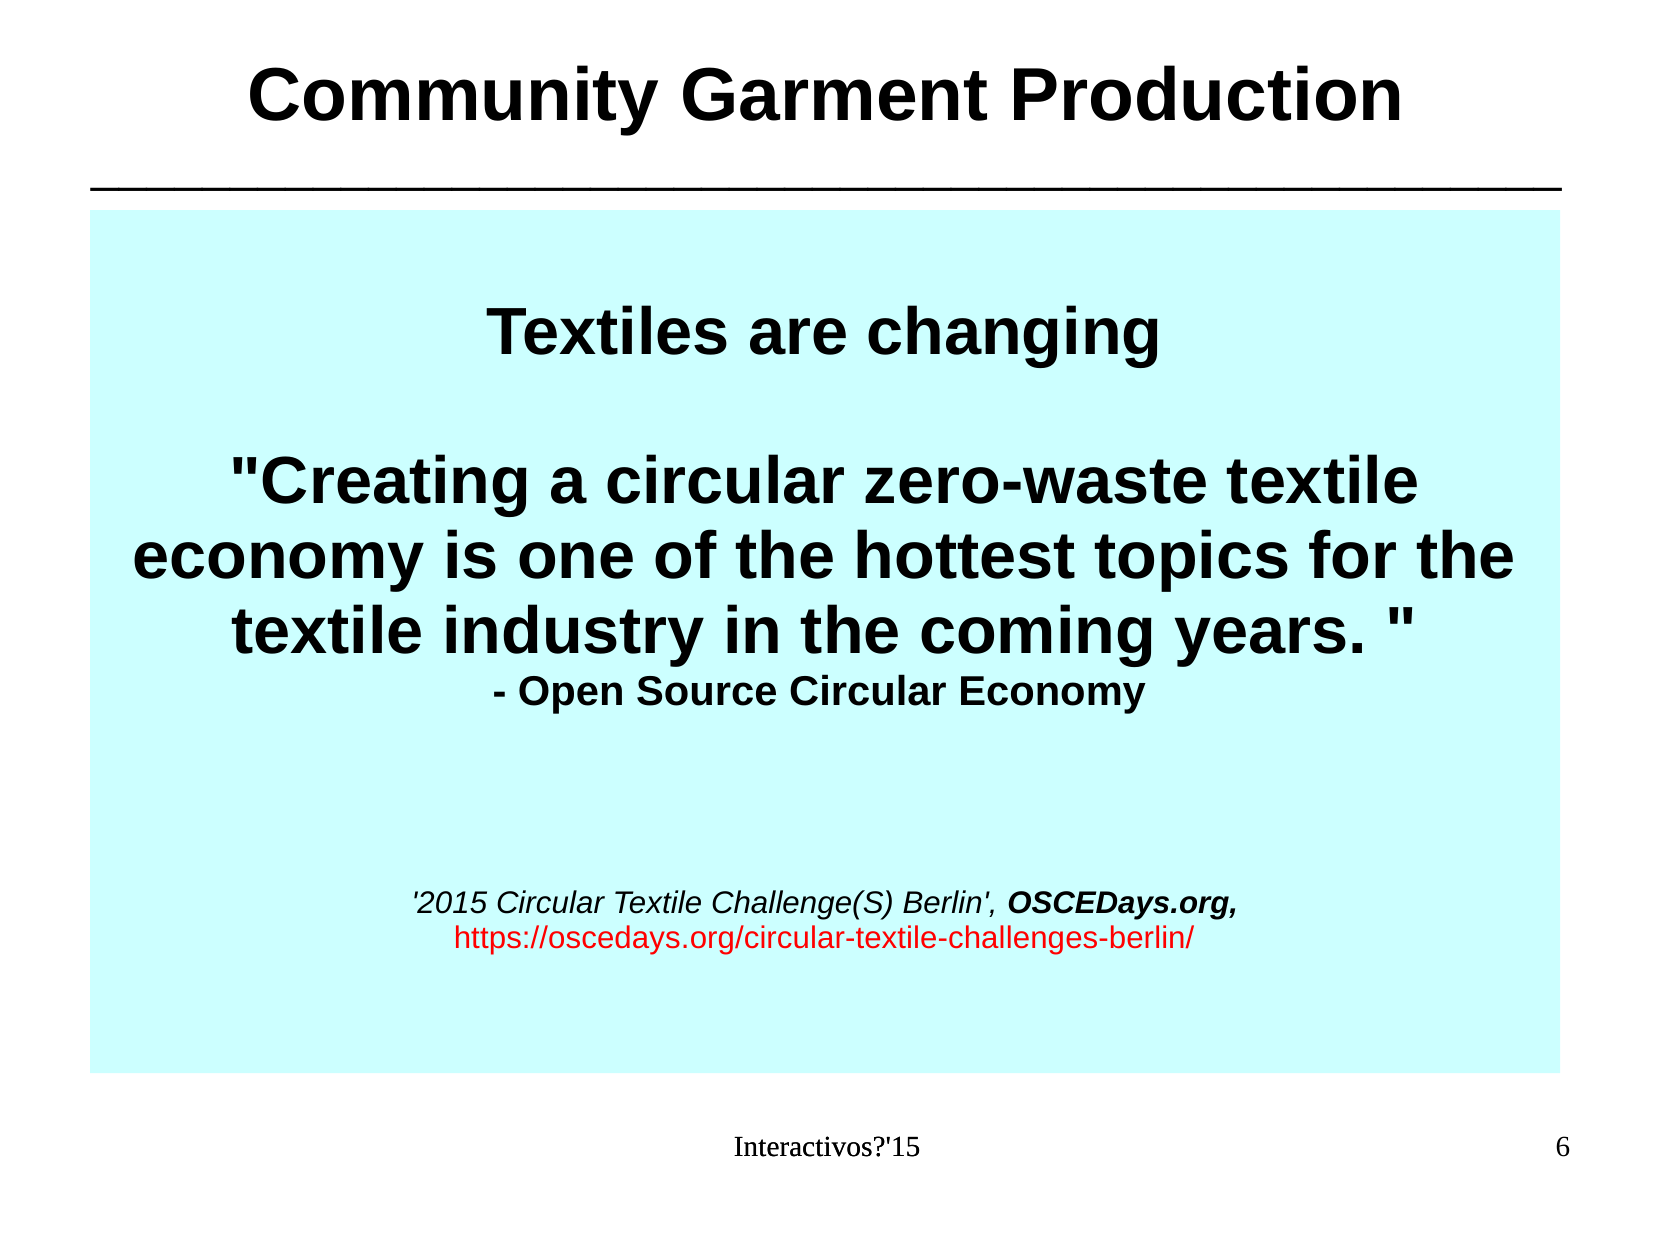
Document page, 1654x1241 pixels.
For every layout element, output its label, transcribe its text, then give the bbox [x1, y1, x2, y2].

title Community Garment Production _____________________________________________________ [82, 49, 1571, 196]
subtitle Textiles are changing "Creating a circular zero-waste textile economy is one of the hottest topics for the textile industry in the coming years. " - Open Source Circular Economy '2015 Circular Textile Challenge(S) Berlin', OSCEDays.org, https://oscedays.org/circular-textile-challenges-berlin/ [90, 210, 1561, 1074]
